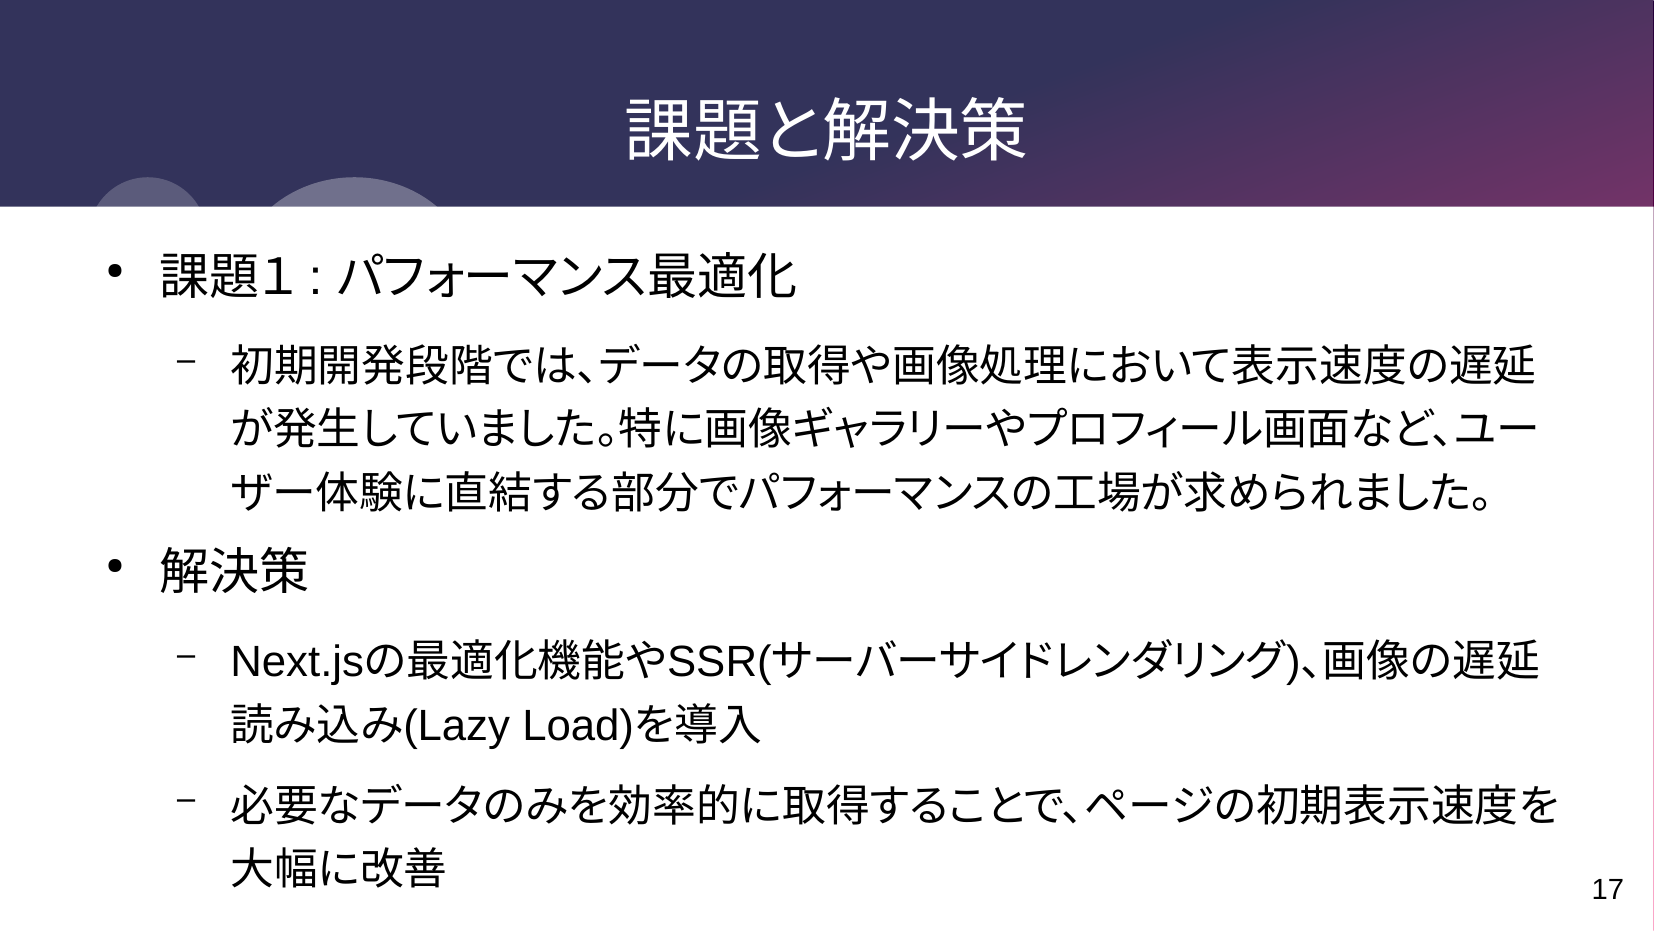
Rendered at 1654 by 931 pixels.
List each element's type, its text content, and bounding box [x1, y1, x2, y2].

list 課題１ : パフォーマンス最適化 初期開発段階では、データの取得や画像処理において表示速度の遅延が発生していました。特に画像ギャラリーやプロフィール画面など、ユーザー体験に直結する部分でパフォーマンスの工場が求められました。 [88, 236, 1565, 531]
title 課題と解決策 [88, 44, 1565, 207]
list 解決策 Next.jsの最適化機能やSSR(サーバーサイドレンダリング)、画像の遅延読み込み(Lazy Load)を導入 必要なデータのみを効率的に取得することで、ページの初期表示速度を大幅に改善 [88, 531, 1565, 931]
